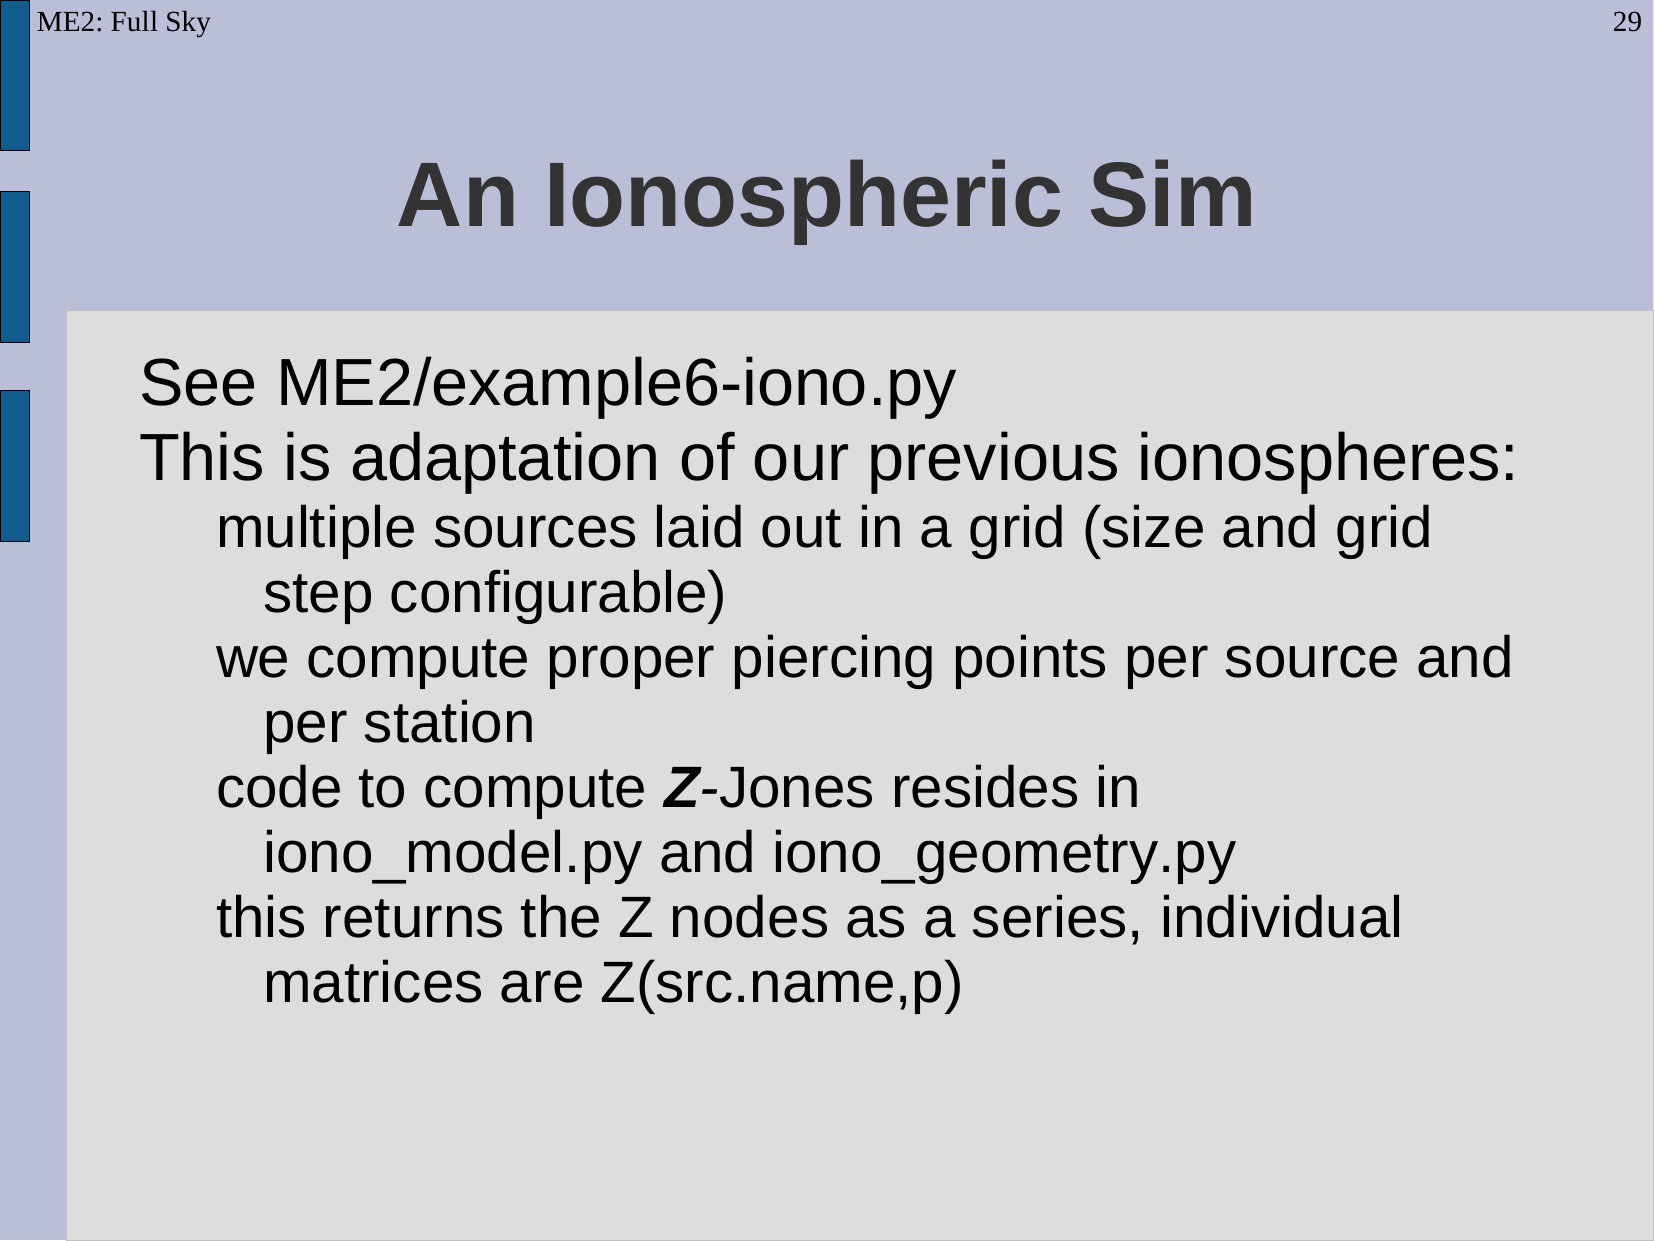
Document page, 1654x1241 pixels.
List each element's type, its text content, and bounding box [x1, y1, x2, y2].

title An Ionospheric Sim [121, 98, 1534, 291]
list See ME2/example6-iono.py This is adaptation of our previous ionospheres: multiple sources laid out in a grid (size and grid step configurable) we compute proper piercing points per source and per station code to compute Z-Jones resides in iono_model.py and iono_geometry.py this returns the Z nodes as a series, individual matrices are Z(src.name,p) [121, 344, 1534, 1121]
